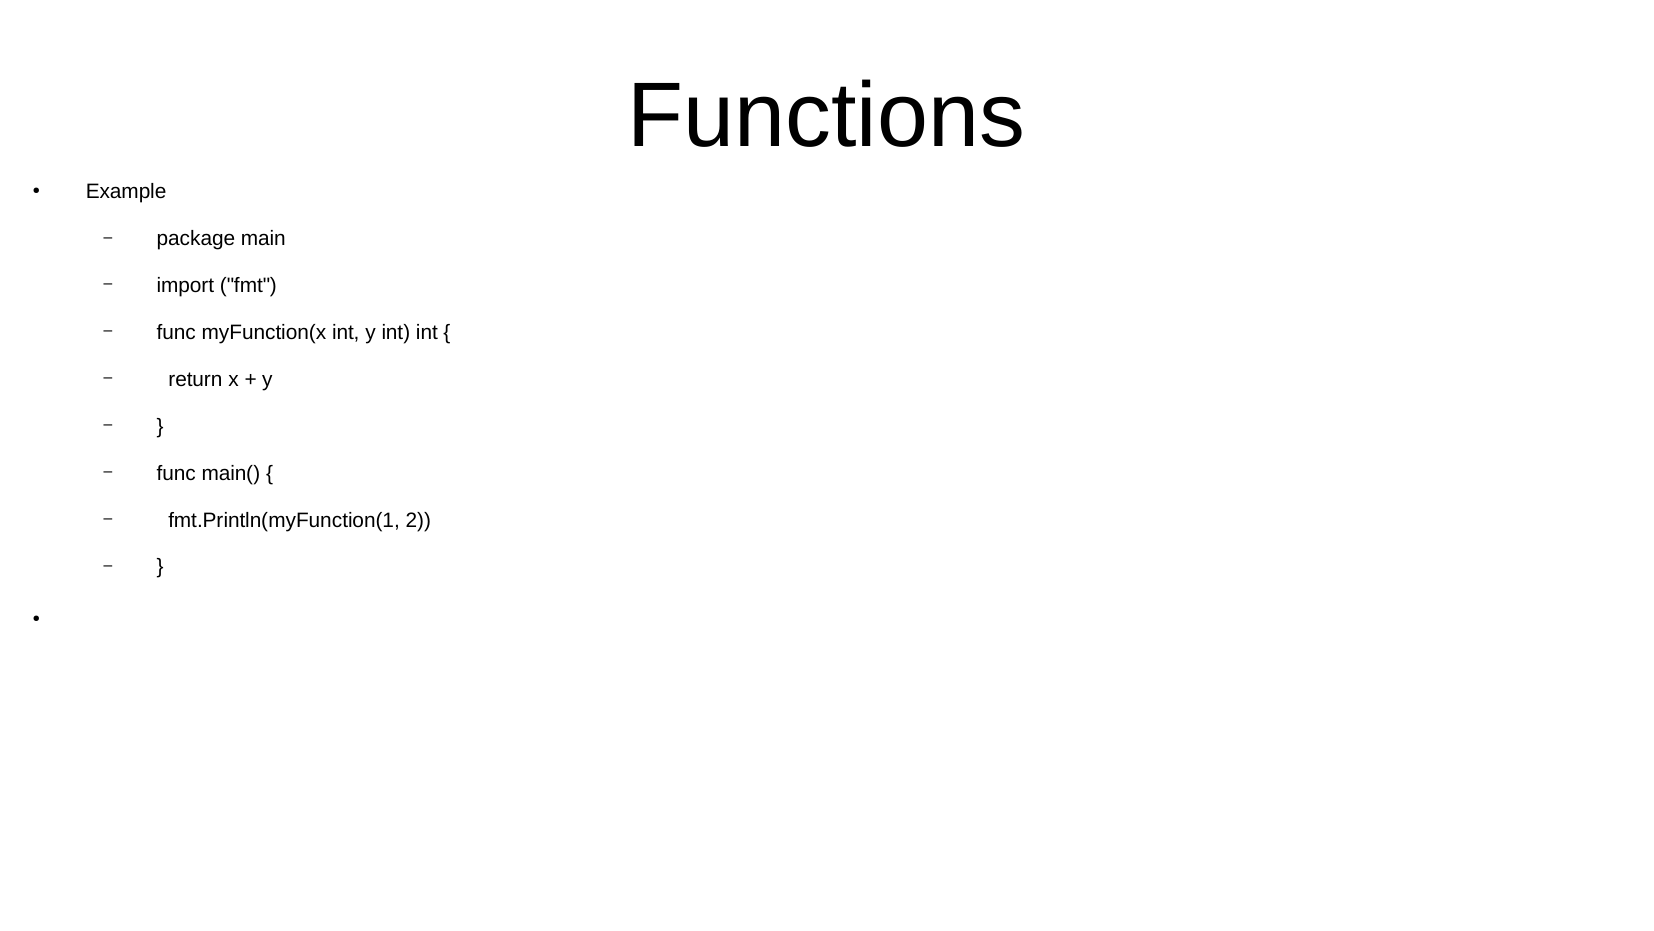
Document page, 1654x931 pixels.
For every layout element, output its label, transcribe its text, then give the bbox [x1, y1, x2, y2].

list Example package main import ("fmt") func myFunction(x int, y int) int { return x + y } func main() { fmt.Println(myFunction(1, 2)) } [15, 180, 1571, 901]
title Functions [82, 37, 1571, 180]
